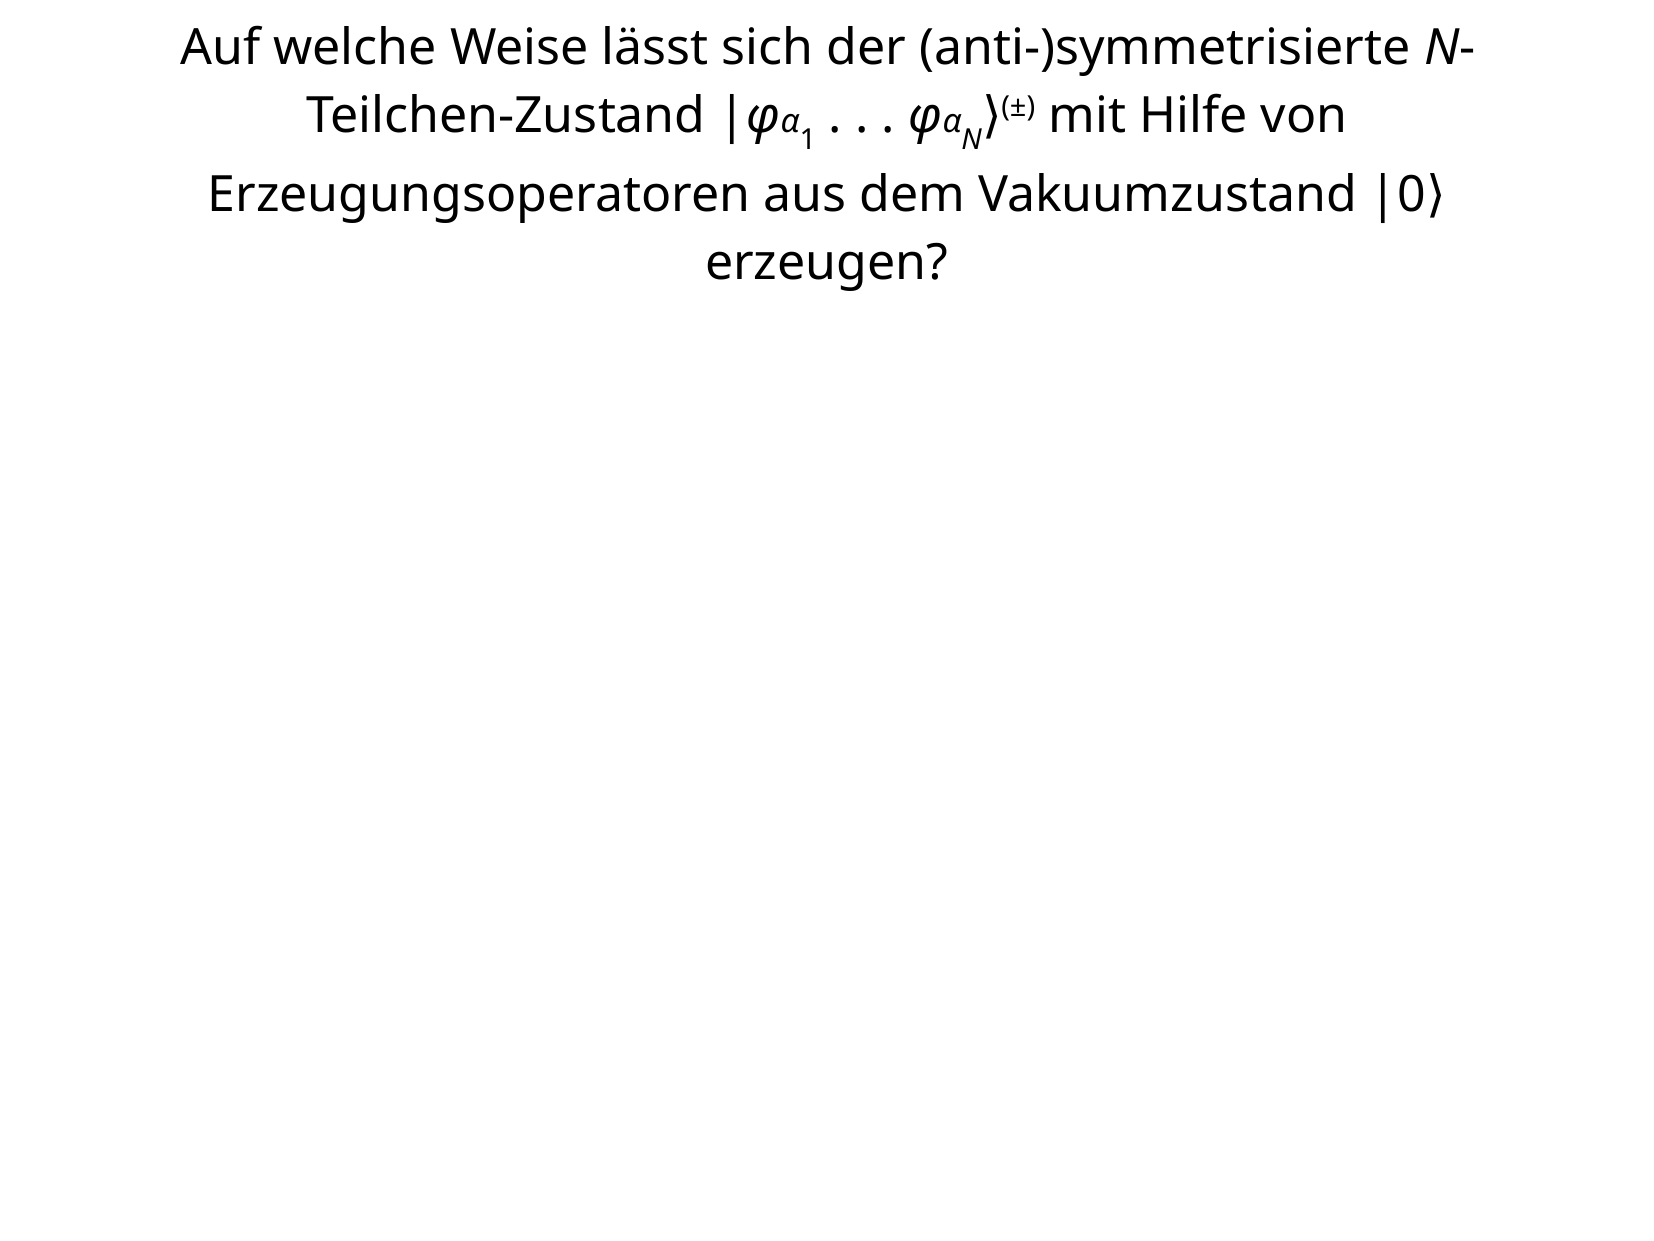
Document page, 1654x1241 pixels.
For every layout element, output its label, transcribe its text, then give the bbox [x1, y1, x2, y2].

title Auf welche Weise lässt sich der (anti-)symmetrisierte N-Teilchen-Zustand |φα1 . . . φαN⟩(±) mit Hilfe von Erzeugungsoperatoren aus dem Vakuumzustand |0⟩ erzeugen? [82, 47, 1571, 258]
